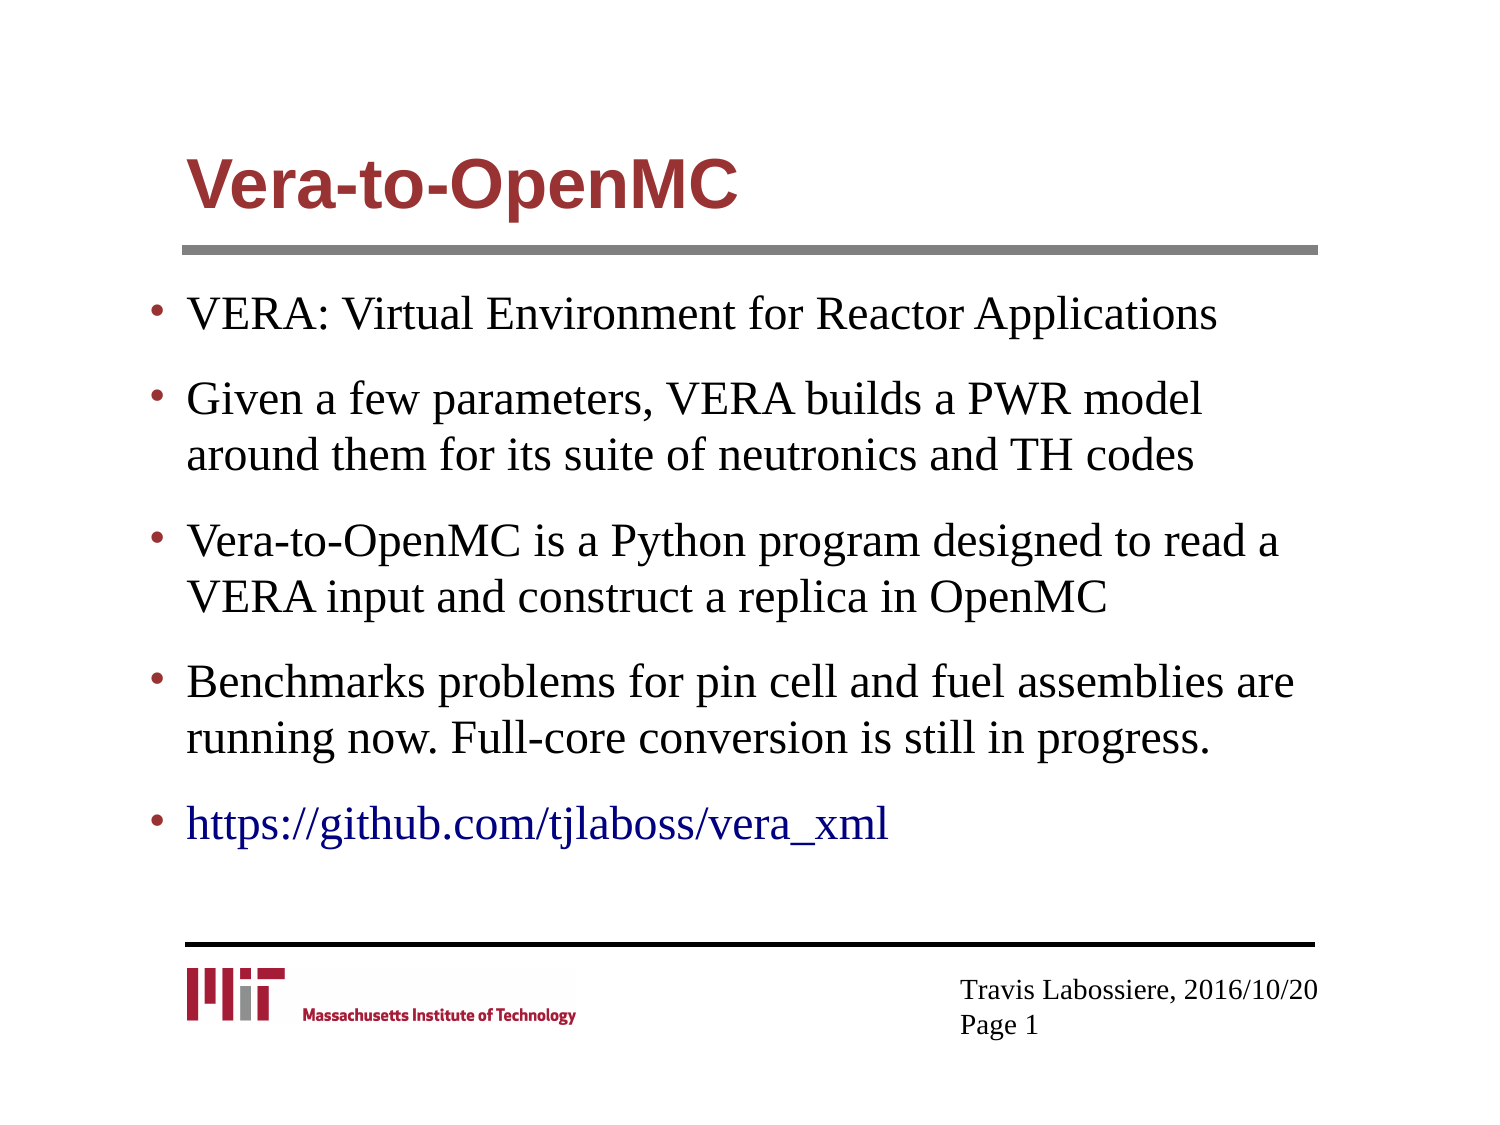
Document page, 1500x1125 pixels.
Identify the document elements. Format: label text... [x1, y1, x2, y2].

title Vera-to-OpenMC [171, 124, 1338, 238]
list VERA: Virtual Environment for Reactor Applications Given a few parameters, VERA builds a PWR model around them for its suite of neutronics and TH codes Vera-to-OpenMC is a Python program designed to read a VERA input and construct a replica in OpenMC Benchmarks problems for pin cell and fuel assemblies are running now. Full-core conversion is still in progress. https://github.com/tjlaboss/vera_xml [133, 275, 1319, 1000]
picture [187, 1000, 576, 1025]
text_box Travis Labossiere, 2016/10/20 Page <number> [945, 962, 1375, 1038]
